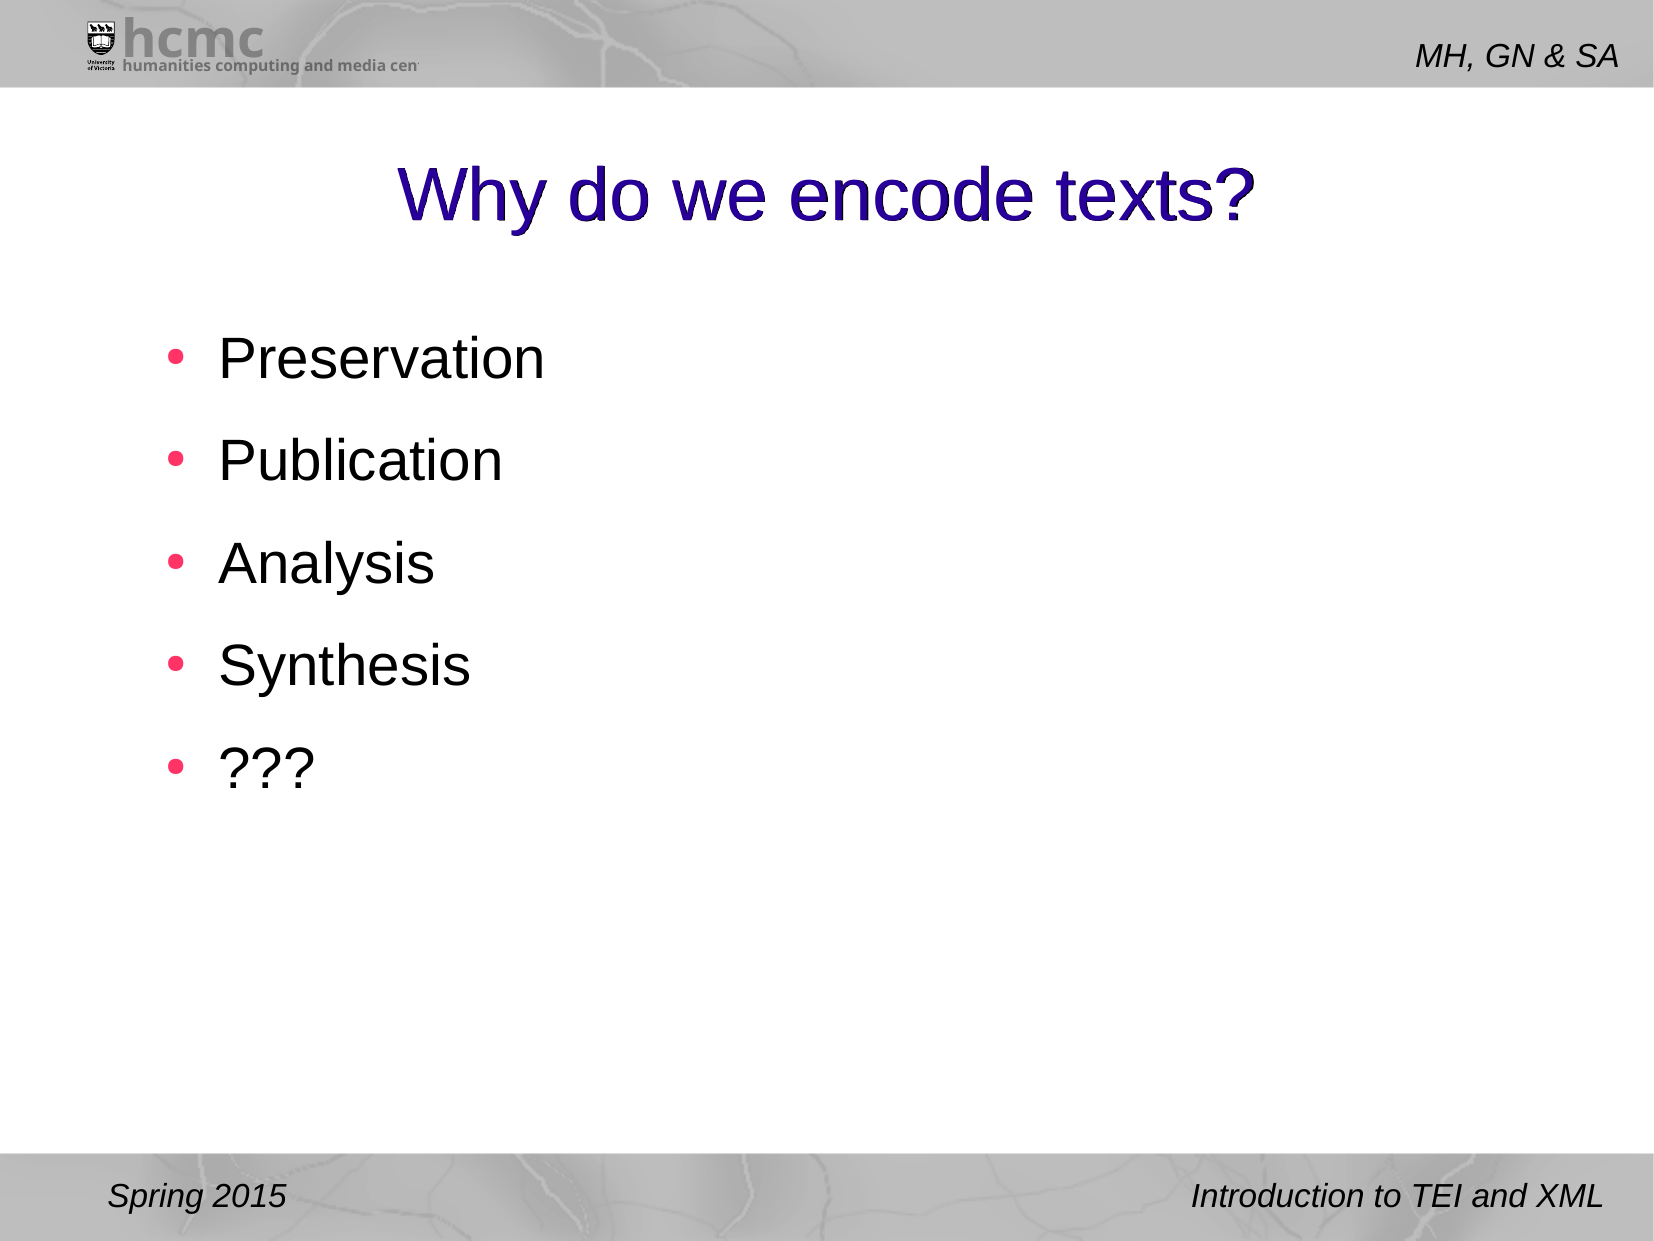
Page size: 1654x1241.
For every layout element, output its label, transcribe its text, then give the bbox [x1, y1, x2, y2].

title Why do we encode texts? [118, 90, 1536, 298]
list Preservation Publication Analysis Synthesis ??? [147, 325, 1506, 1045]
picture [0, 0, 1654, 1241]
